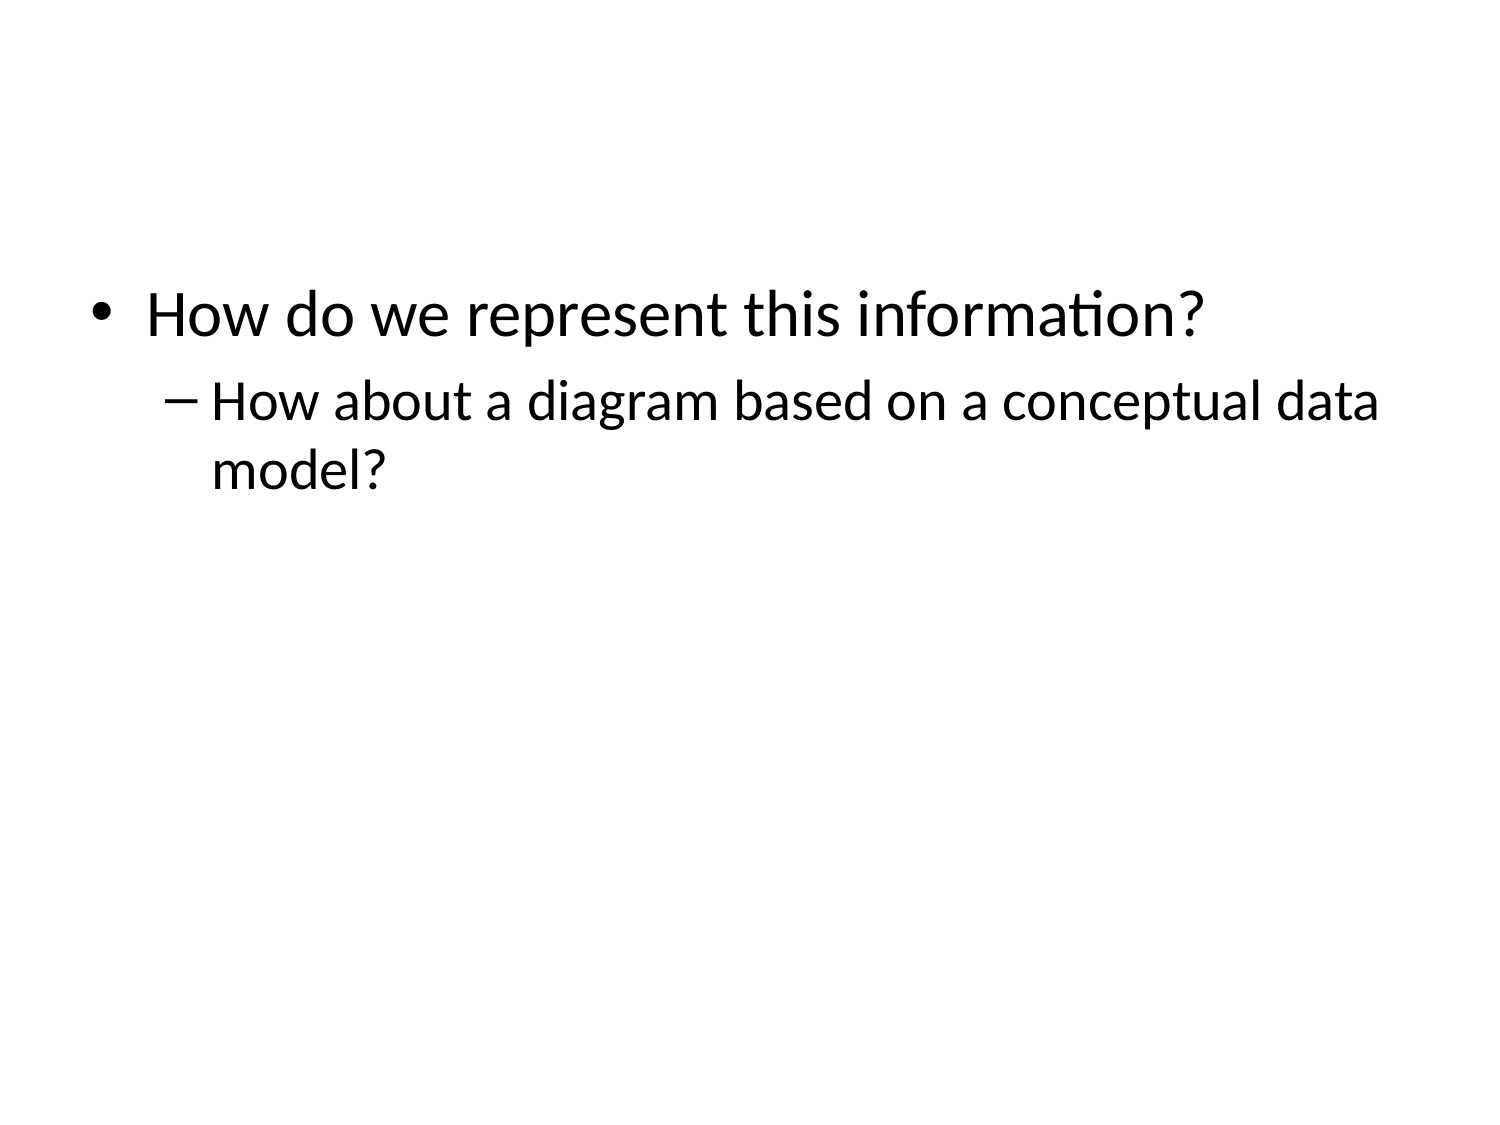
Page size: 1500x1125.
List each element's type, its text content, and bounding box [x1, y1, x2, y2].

list How do we represent this information? How about a diagram based on a conceptual data model? [75, 262, 1425, 1005]
